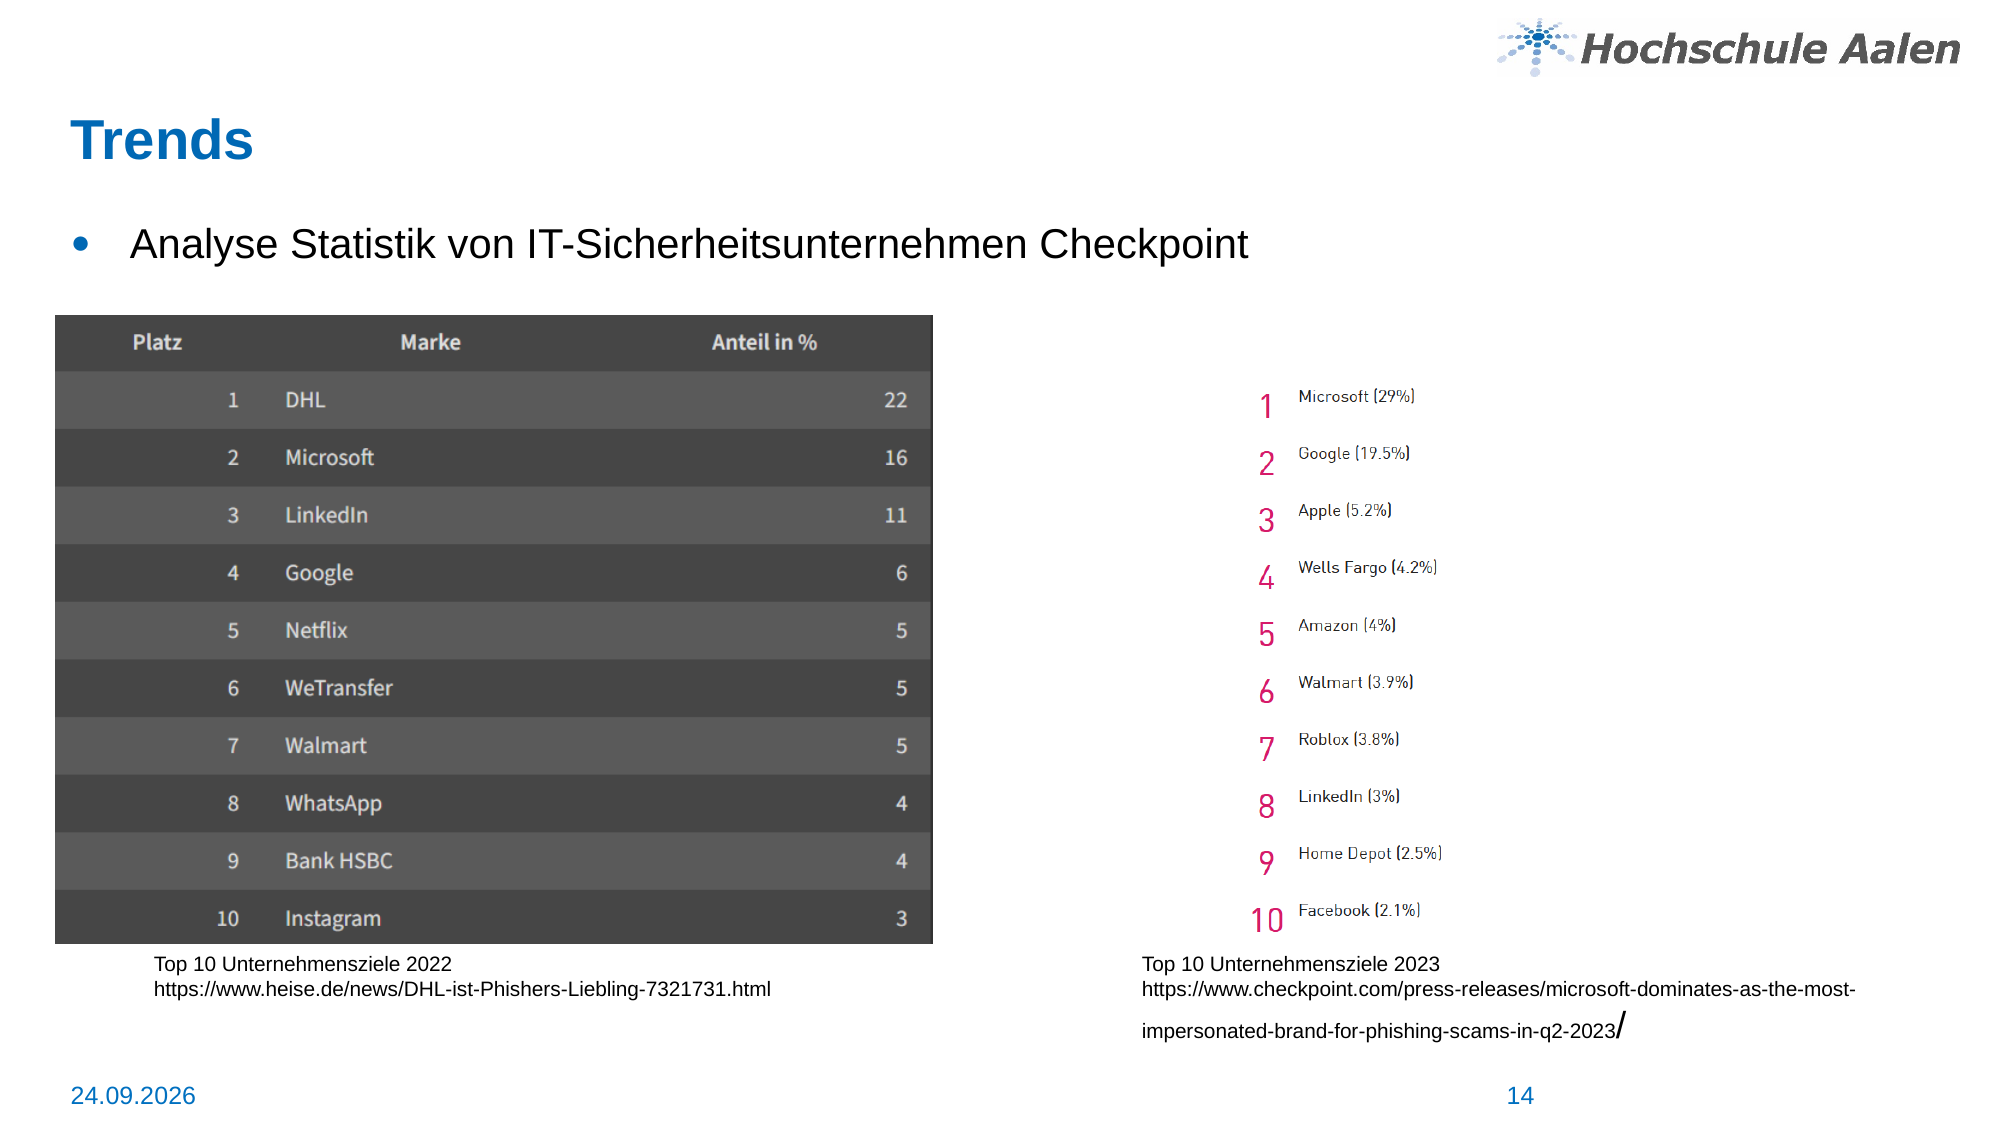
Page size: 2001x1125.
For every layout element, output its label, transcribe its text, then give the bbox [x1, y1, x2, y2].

title Trends [55, 90, 1944, 184]
text_box Top 10 Unternehmensziele 2022 https://www.heise.de/news/DHL-ist-Phishers-Liebling-7321731.html [138, 943, 850, 1012]
text_box ‹Nr.› [1491, 1064, 1942, 1125]
text_box 20.12.2023 [55, 1065, 506, 1125]
list Analyse Statistik von IT-Sicherheitsunternehmen Checkpoint [55, 209, 1944, 1038]
text_box Top 10 Unternehmensziele 2023 https://www.checkpoint.com/press-releases/microsoft-dominates-as-the-most-impersonated-brand-for-phishing-scams-in-q2-2023/ [1126, 943, 1918, 1055]
picture [1243, 382, 1633, 943]
picture [55, 315, 933, 944]
